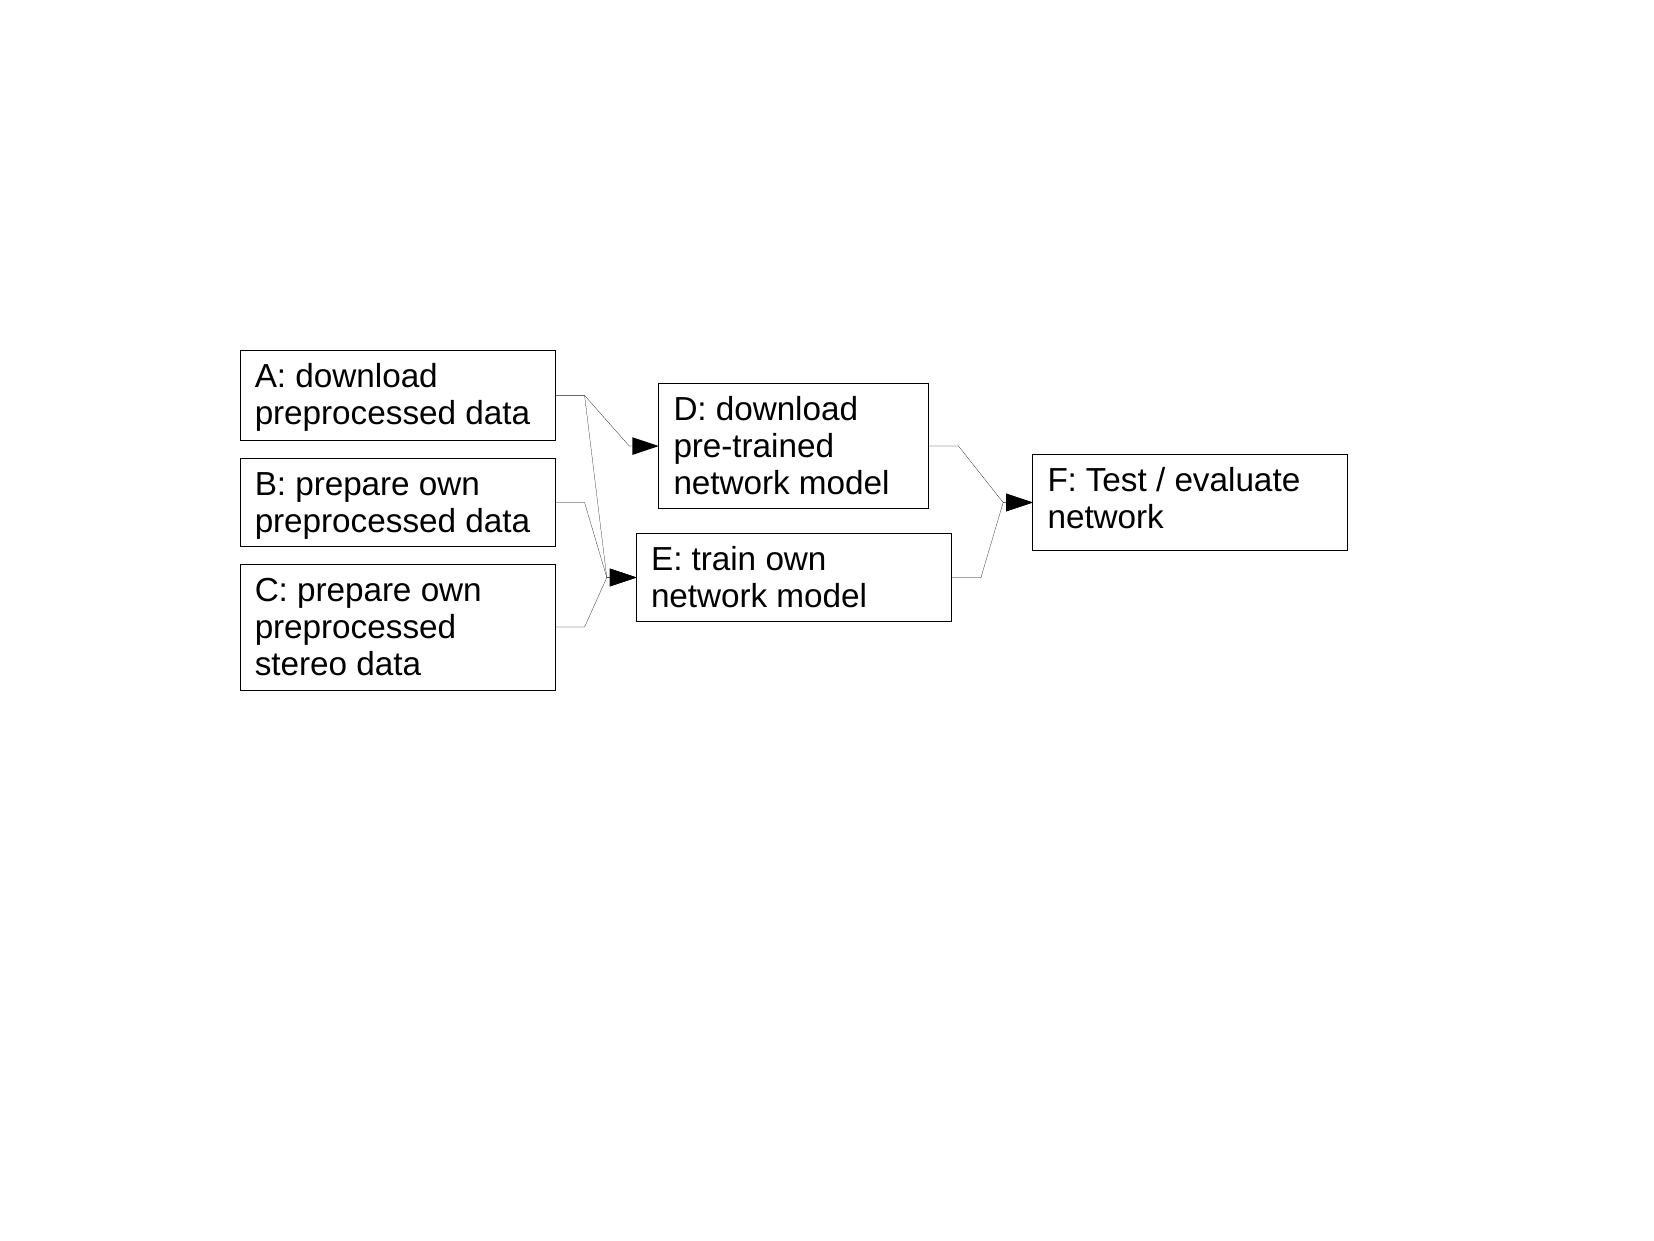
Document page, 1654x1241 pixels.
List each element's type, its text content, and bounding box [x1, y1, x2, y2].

text_box B: prepare own preprocessed data [240, 458, 556, 547]
text_box F: Test / evaluate network [1032, 454, 1348, 551]
text_box D: download pre-trained network model [658, 383, 929, 509]
text_box E: train own network model [636, 533, 952, 622]
text_box A: download preprocessed data [240, 350, 556, 441]
text_box C: prepare own preprocessed stereo data [240, 564, 556, 691]
